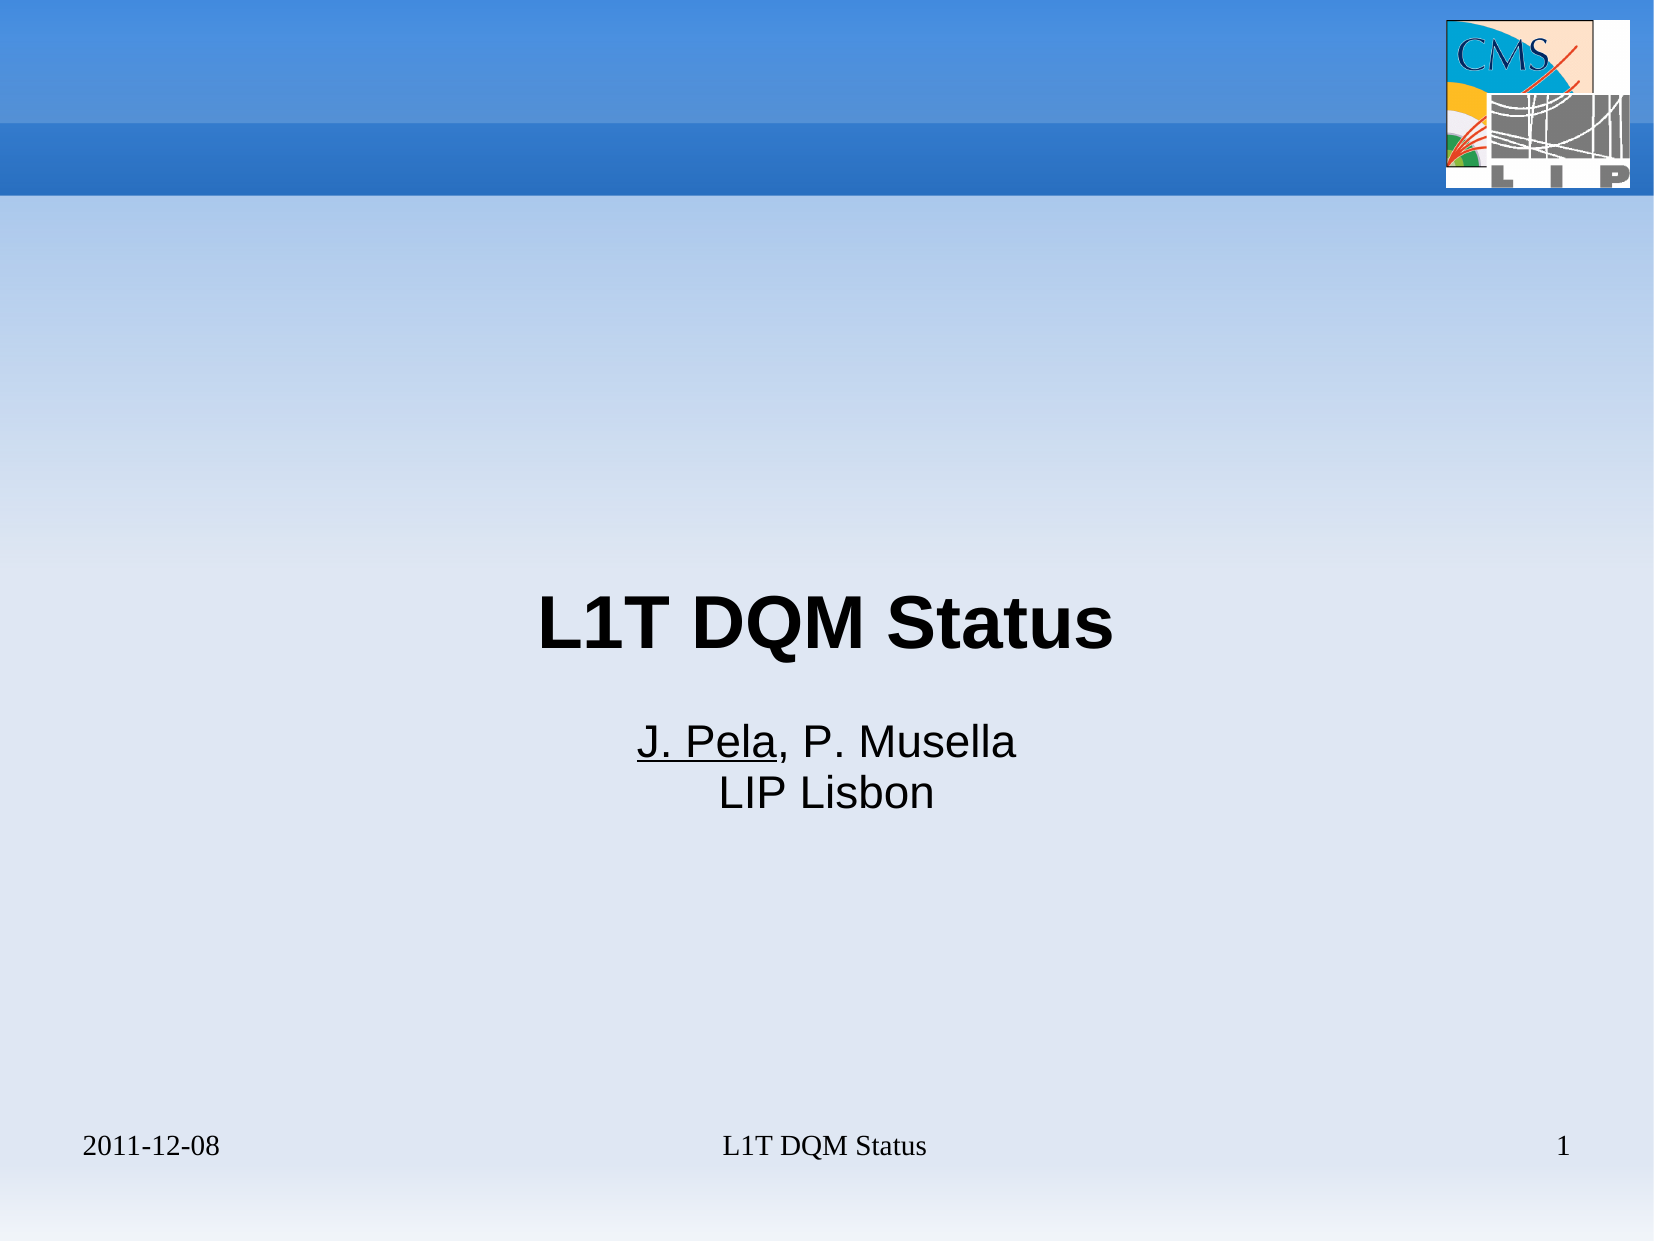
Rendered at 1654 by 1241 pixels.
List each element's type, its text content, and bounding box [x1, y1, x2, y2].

picture [0, 0, 1654, 1241]
subtitle L1T DQM Status J. Pela, P. Musella LIP Lisbon [82, 290, 1571, 1109]
